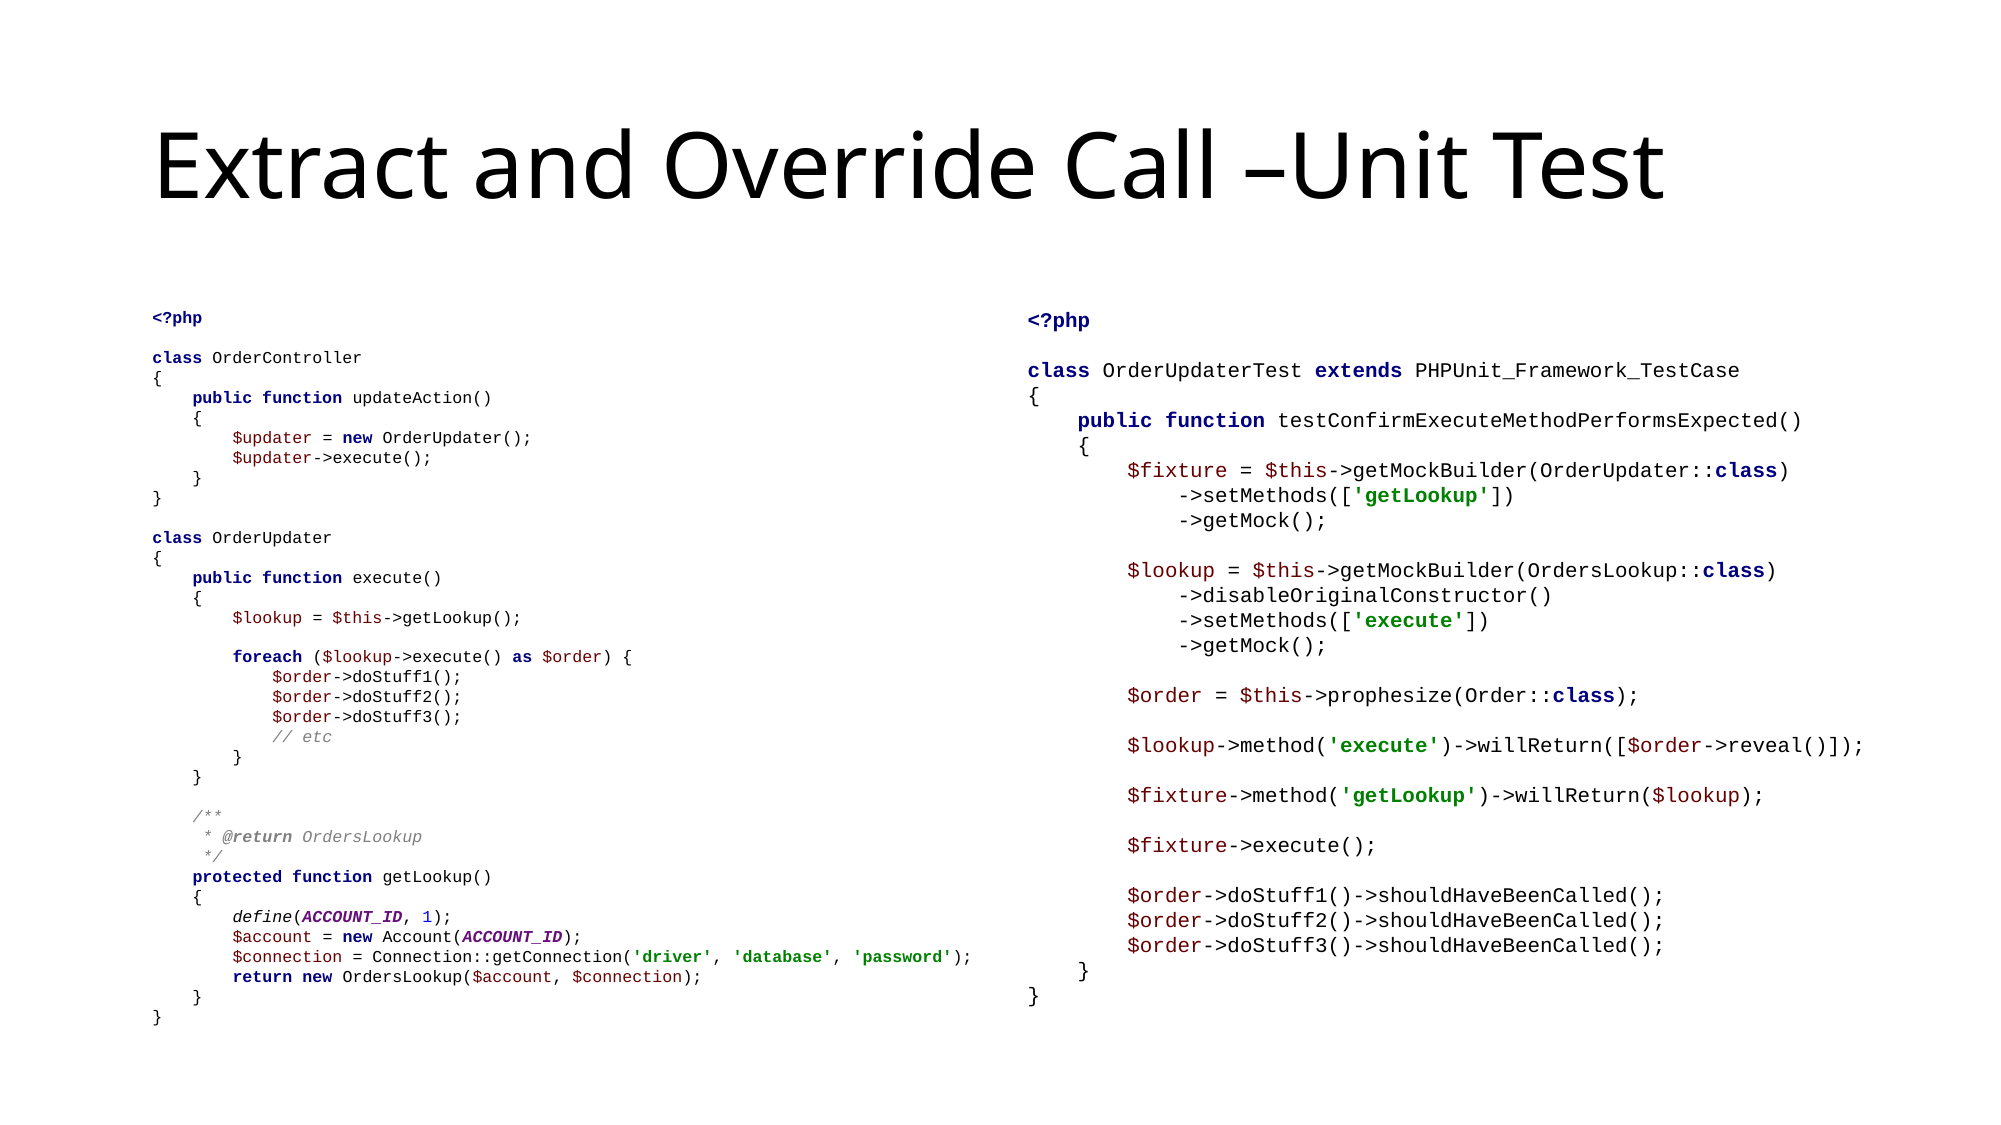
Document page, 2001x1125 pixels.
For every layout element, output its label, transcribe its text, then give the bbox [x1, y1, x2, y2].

list <?php class OrderController { public function updateAction() { $updater = new OrderUpdater(); $updater->execute(); } } class OrderUpdater { public function execute() { $lookup = $this->getLookup(); foreach ($lookup->execute() as $order) { $order->doStuff1(); $order->doStuff2(); $order->doStuff3(); // etc } } /** * @return OrdersLookup */ protected function getLookup() { define(ACCOUNT_ID, 1); $account = new Account(ACCOUNT_ID); $connection = Connection::getConnection('driver', 'database', 'password'); return new OrdersLookup($account, $connection); } } [137, 299, 988, 1062]
title Extract and Override Call –Unit Test [137, 59, 1863, 278]
list <?php class OrderUpdaterTest extends PHPUnit_Framework_TestCase { public function testConfirmExecuteMethodPerformsExpected() { $fixture = $this->getMockBuilder(OrderUpdater::class) ->setMethods(['getLookup']) ->getMock(); $lookup = $this->getMockBuilder(OrdersLookup::class) ->disableOriginalConstructor() ->setMethods(['execute']) ->getMock(); $order = $this->prophesize(Order::class); $lookup->method('execute')->willReturn([$order->reveal()]); $fixture->method('getLookup')->willReturn($lookup); $fixture->execute(); $order->doStuff1()->shouldHaveBeenCalled(); $order->doStuff2()->shouldHaveBeenCalled(); $order->doStuff3()->shouldHaveBeenCalled(); } } [1012, 299, 1889, 1047]
